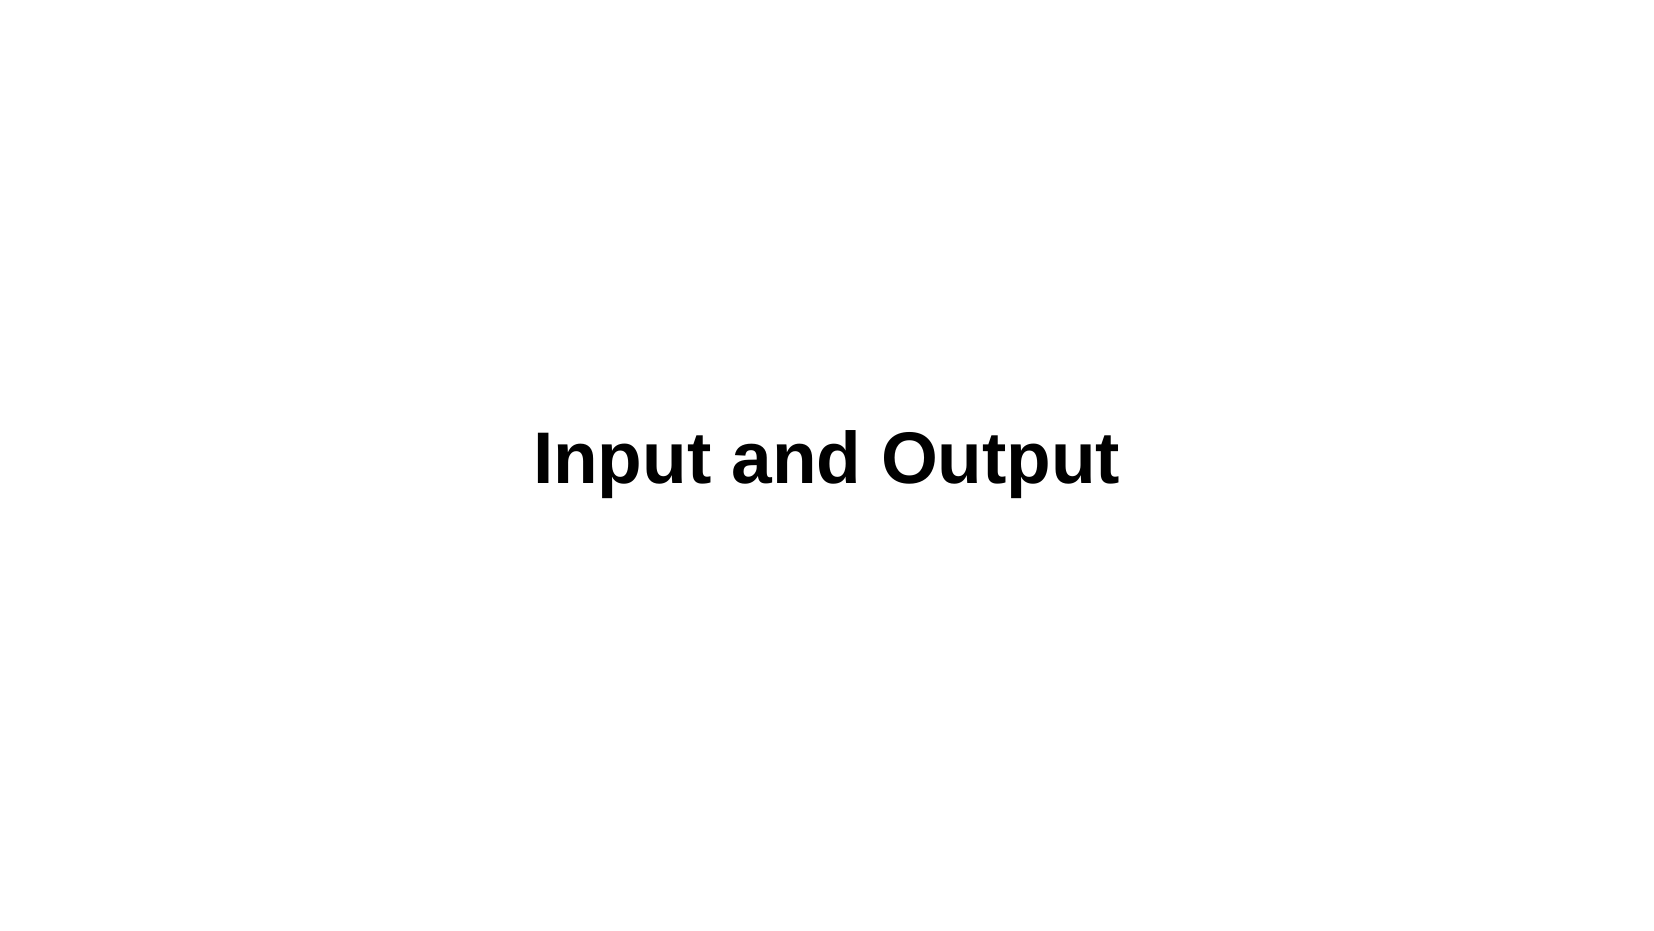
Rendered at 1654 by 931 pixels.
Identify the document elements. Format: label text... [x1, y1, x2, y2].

title Input and Output [82, 380, 1571, 537]
